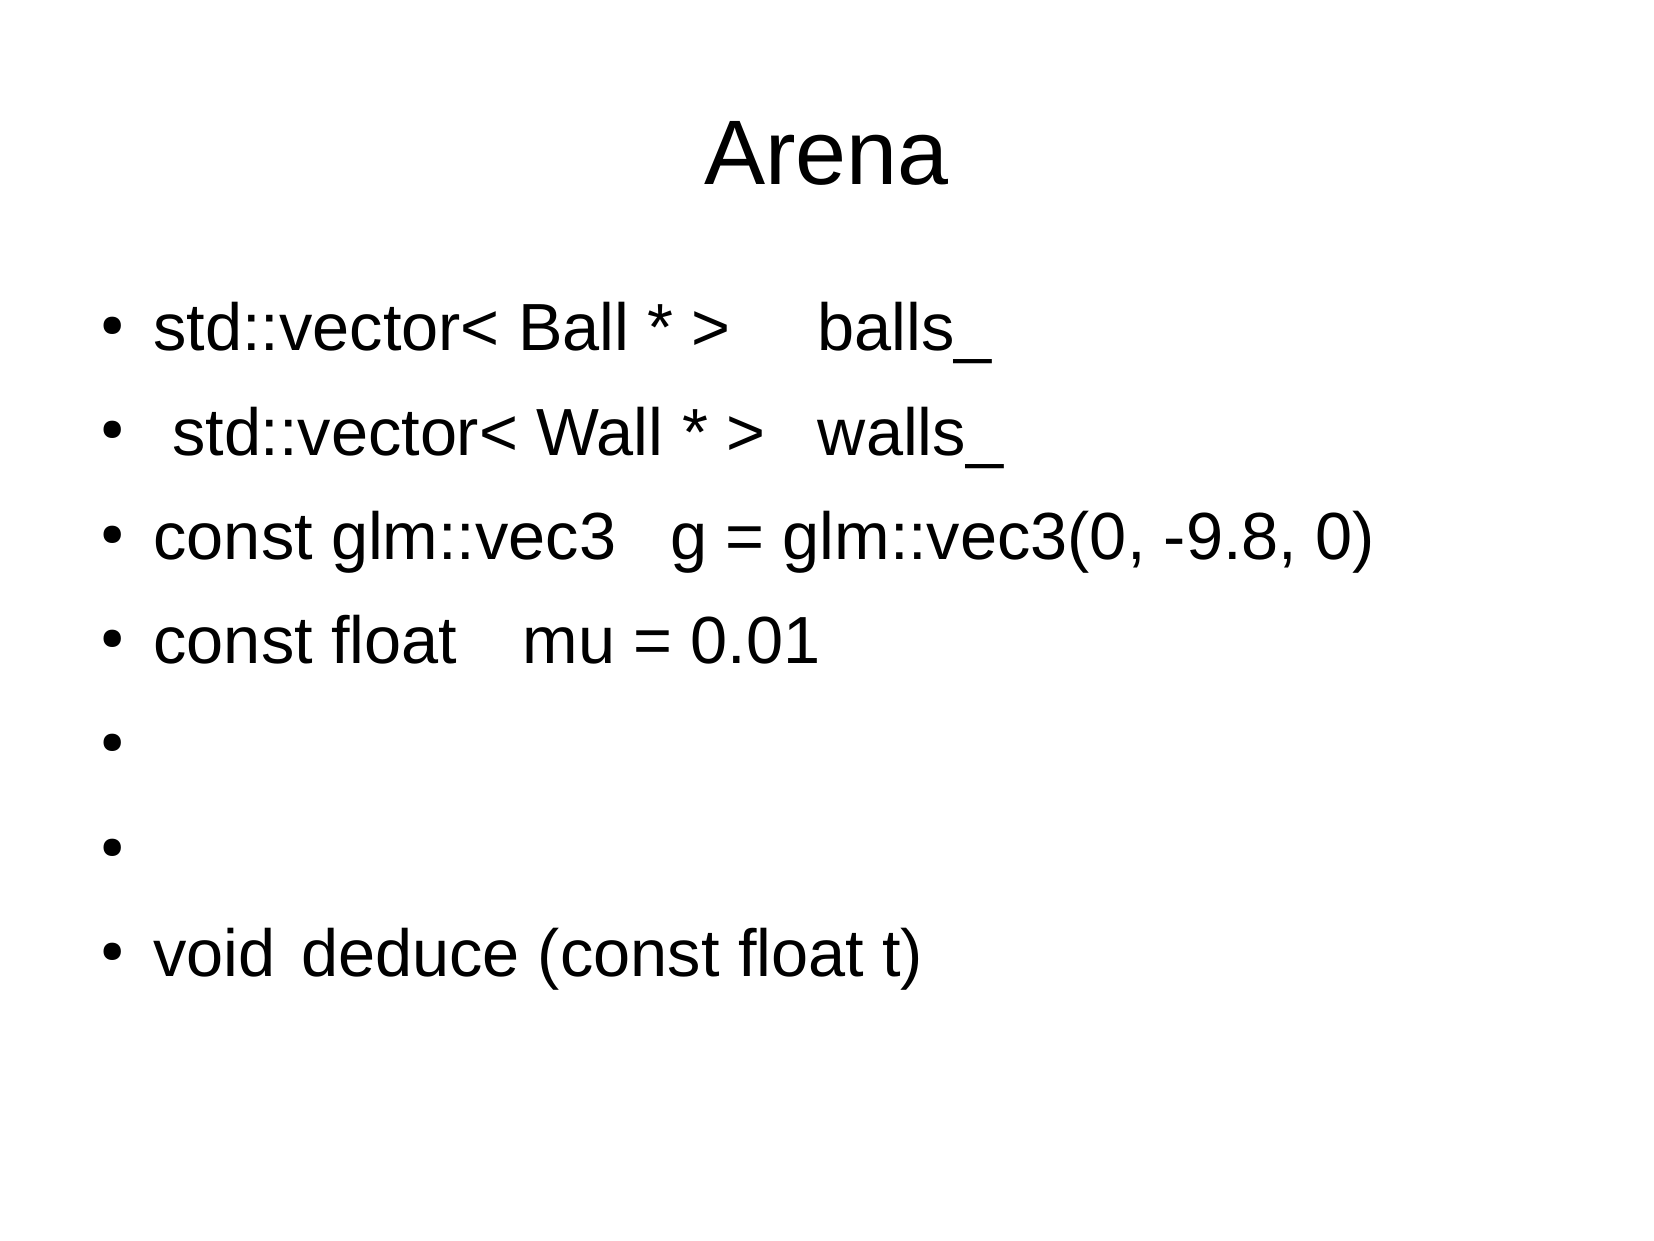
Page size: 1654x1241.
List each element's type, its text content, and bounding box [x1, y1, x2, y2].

title Arena [82, 49, 1571, 257]
list std::vector< Ball * > balls_ std::vector< Wall * > walls_ const glm::vec3 g = glm::vec3(0, -9.8, 0) const float mu = 0.01 void deduce (const float t) [82, 290, 1571, 1010]
